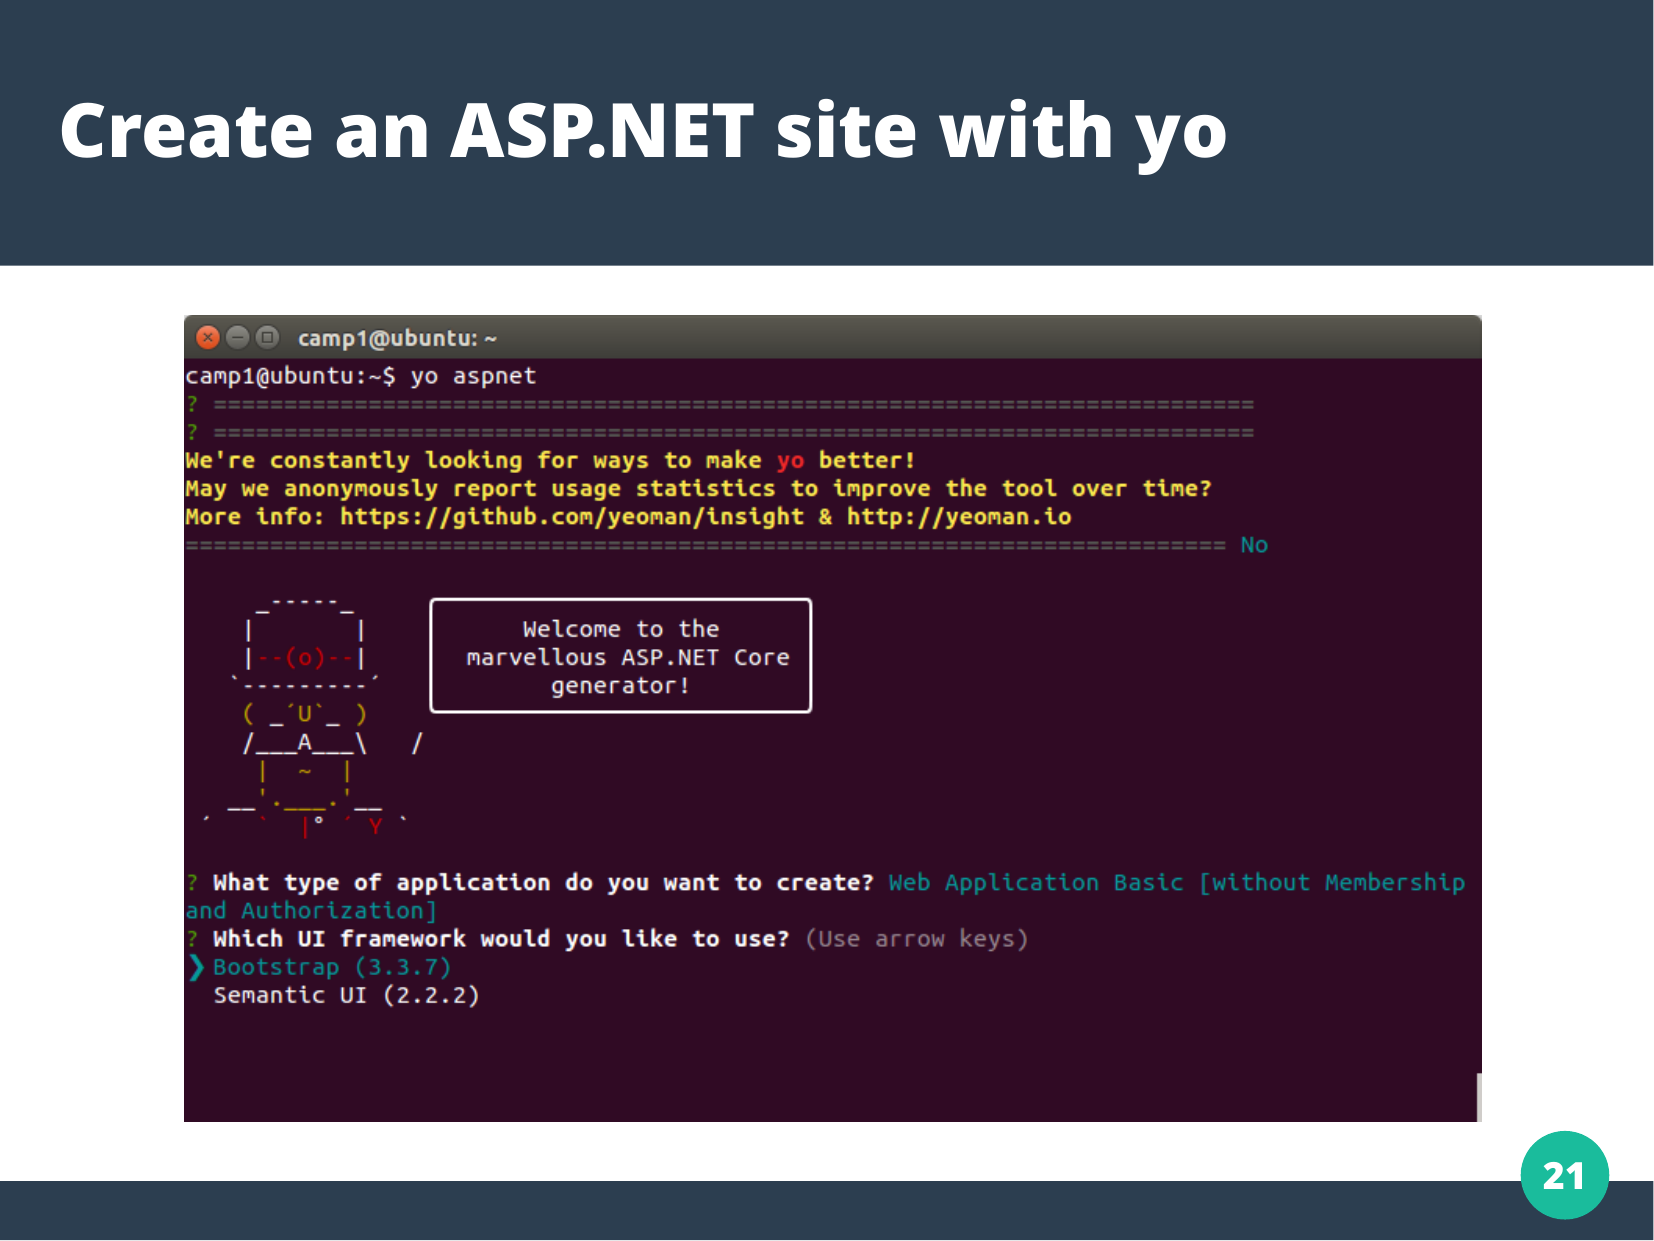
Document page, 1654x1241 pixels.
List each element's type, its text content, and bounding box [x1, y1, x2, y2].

picture [184, 315, 1482, 1123]
title Create an ASP.NET site with yo [59, 49, 1595, 207]
